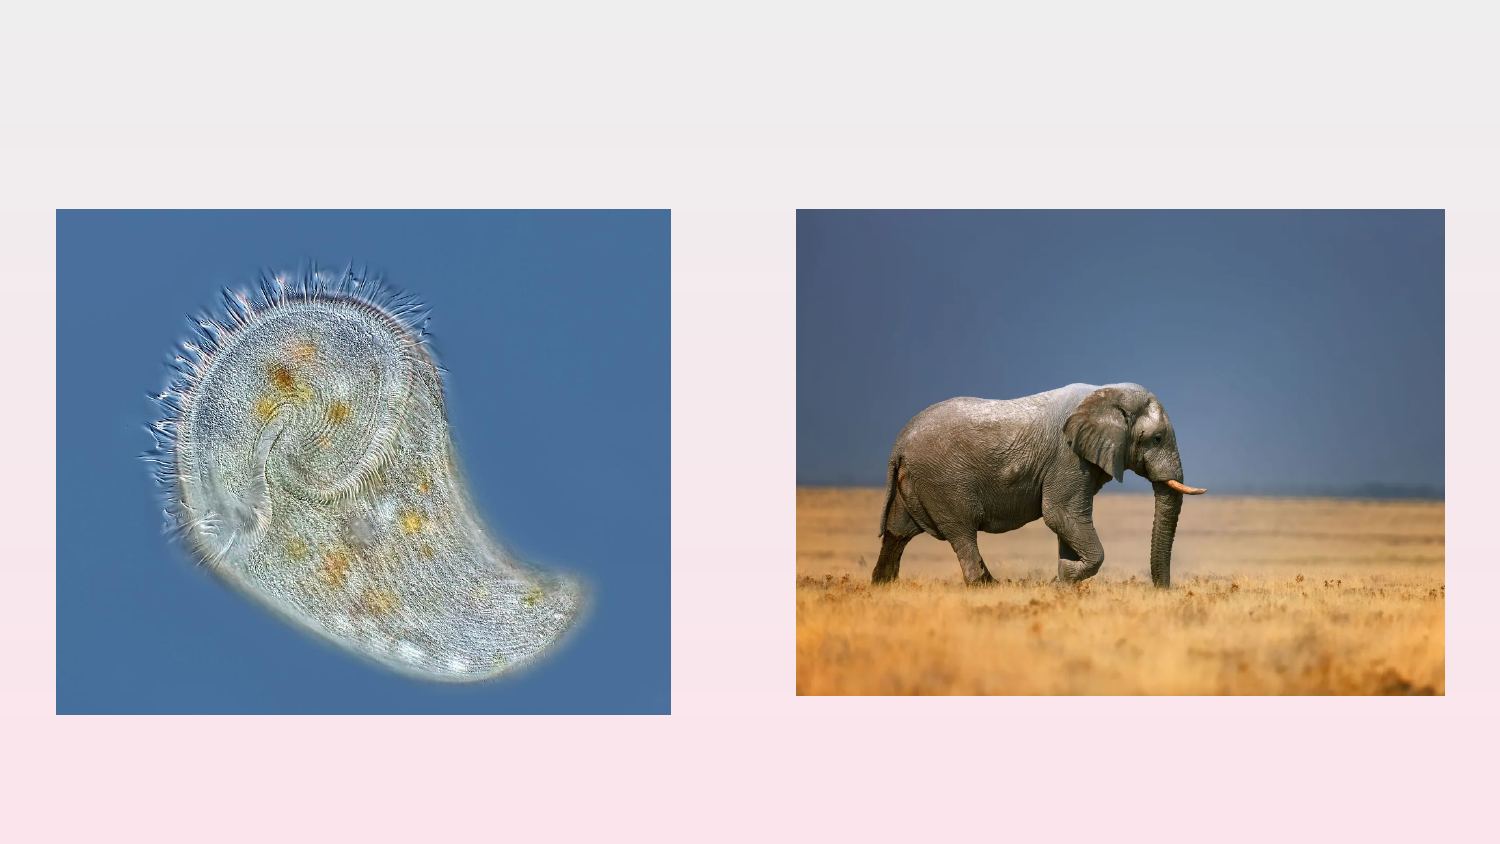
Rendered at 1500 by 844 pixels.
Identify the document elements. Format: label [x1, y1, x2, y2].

picture [796, 209, 1445, 696]
picture [56, 209, 671, 716]
